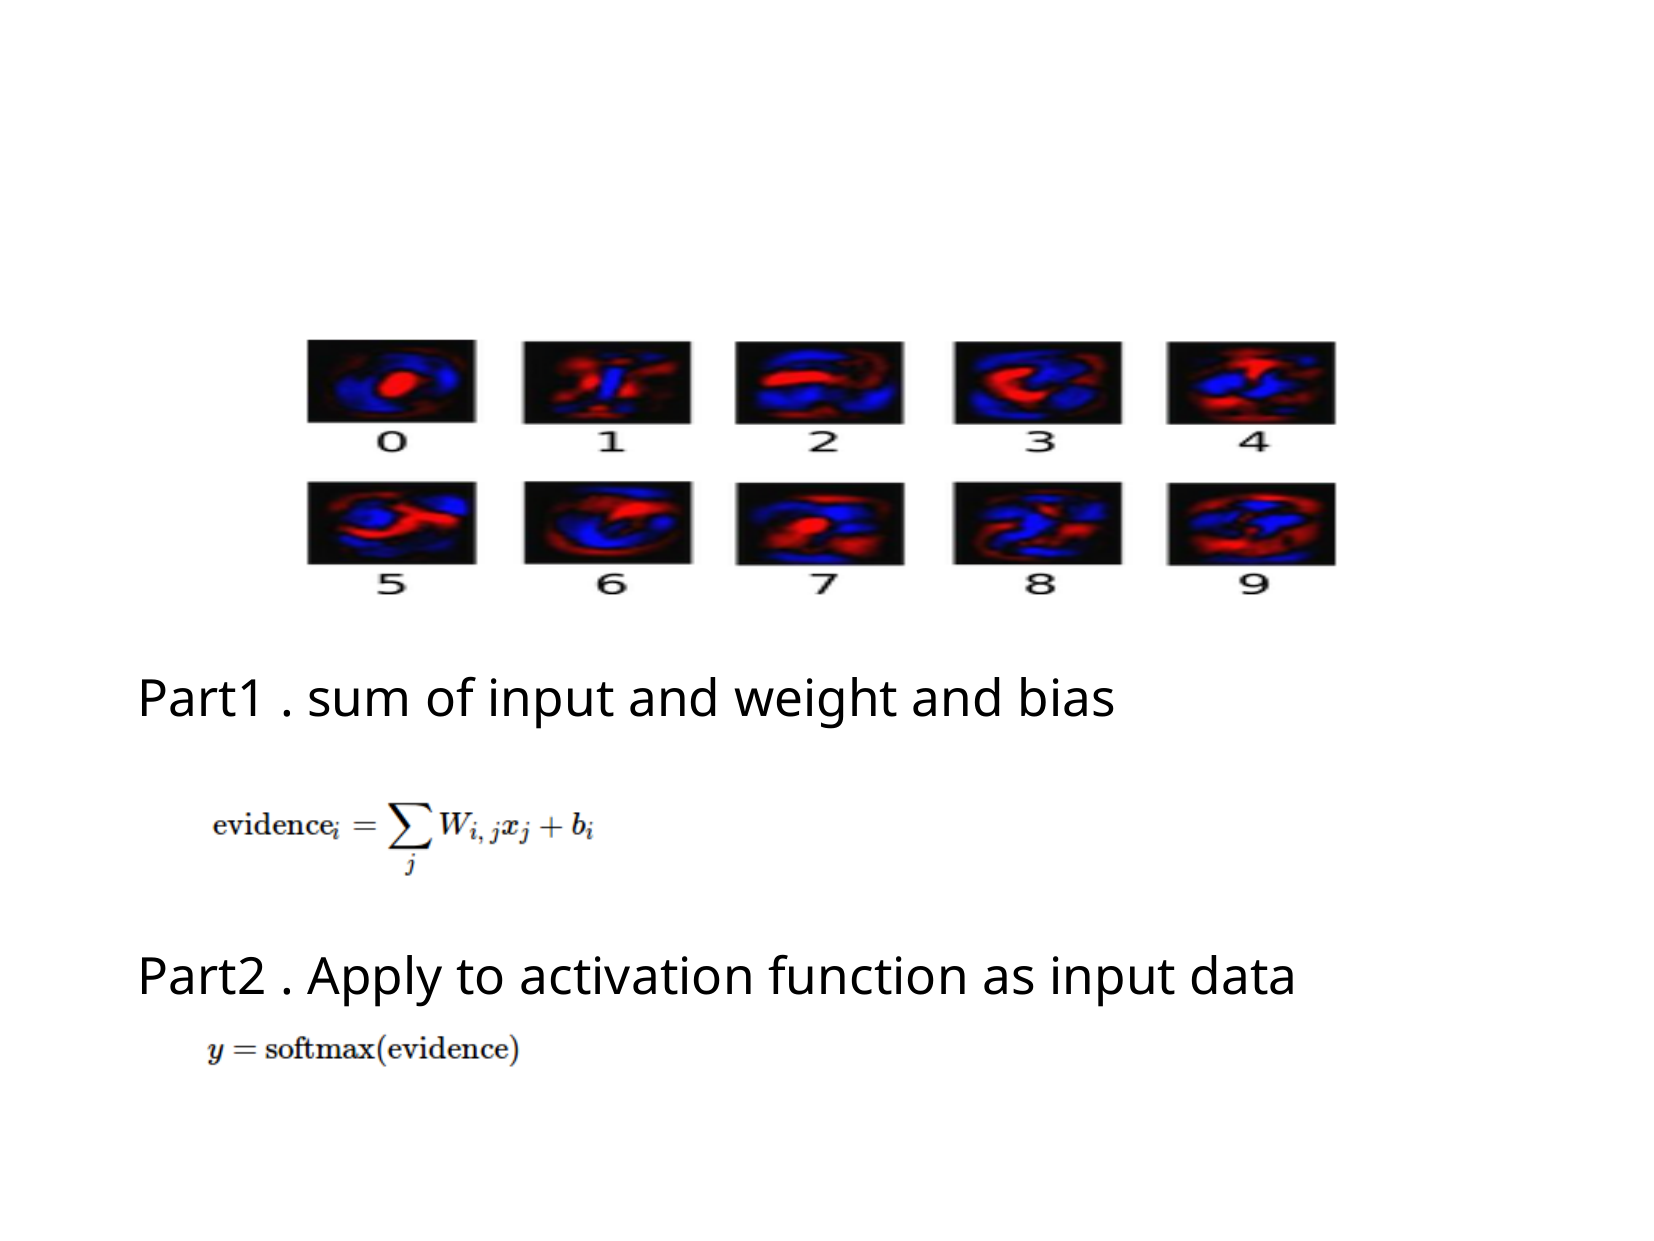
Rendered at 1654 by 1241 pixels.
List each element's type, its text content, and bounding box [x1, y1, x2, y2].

picture [248, 326, 1394, 615]
picture [173, 1027, 532, 1089]
picture [188, 767, 614, 890]
list Part1 . sum of input and weight and bias Part2 . Apply to activation function as input data [82, 290, 1571, 1010]
